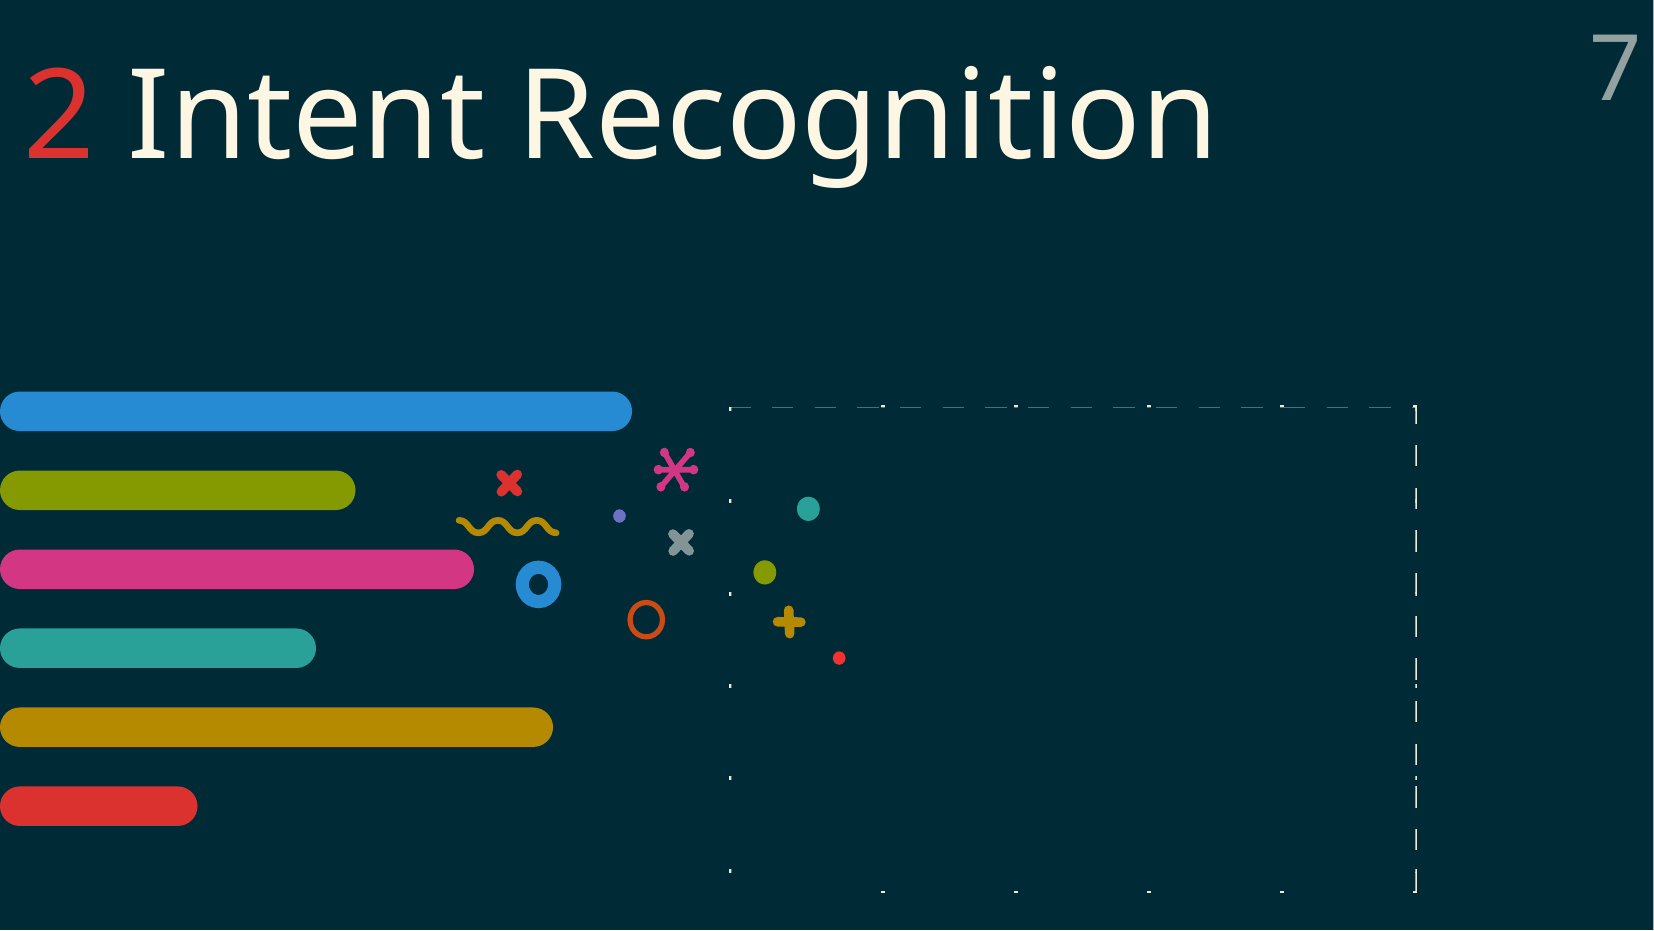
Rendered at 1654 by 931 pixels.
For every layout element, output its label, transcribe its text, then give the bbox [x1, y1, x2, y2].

picture [0, 787, 197, 825]
picture [628, 600, 665, 639]
title 2 Intent Recognition [23, 25, 1512, 331]
picture [754, 561, 776, 584]
picture [0, 550, 473, 589]
picture [0, 471, 355, 510]
picture [0, 629, 315, 667]
picture [517, 561, 561, 607]
picture [773, 606, 805, 638]
picture [0, 392, 631, 430]
picture [497, 471, 521, 496]
picture [669, 530, 693, 555]
picture [655, 449, 697, 491]
picture [798, 497, 819, 520]
picture [0, 708, 552, 746]
picture [834, 652, 845, 664]
picture [614, 510, 625, 522]
picture [457, 518, 559, 536]
